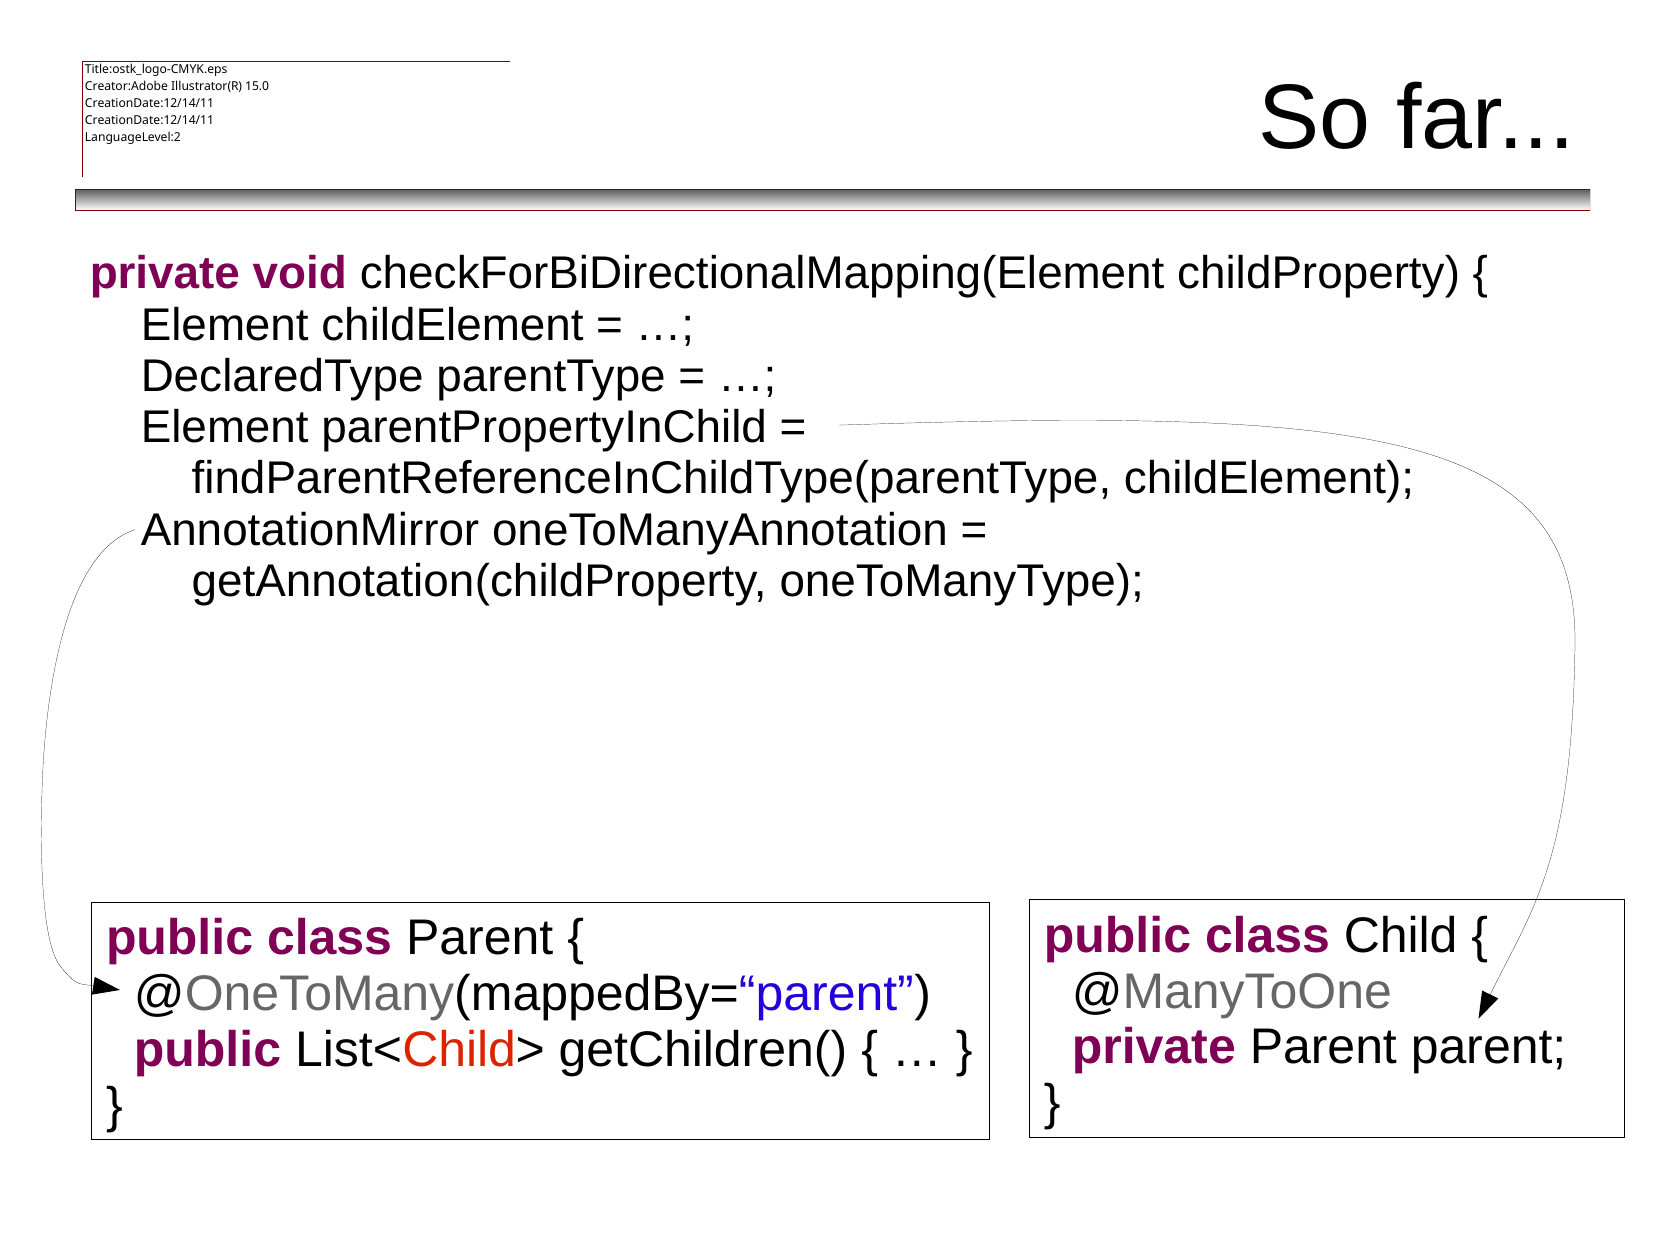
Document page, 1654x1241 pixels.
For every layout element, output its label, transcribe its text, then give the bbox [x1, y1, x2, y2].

text_box public class Child { @ManyToOne private Parent parent; } [1029, 899, 1625, 1138]
title So far... [529, 65, 1576, 169]
text_box public class Parent { @OneToMany(mappedBy=“parent”) public List<Child> getChildren() { … } } [91, 902, 990, 1140]
text_box private void checkForBiDirectionalMapping(Element childProperty) { Element childElement = …; DeclaredType parentType = …; Element parentPropertyInChild = findParentReferenceInChildType(parentType, childElement); AnnotationMirror oneToManyAnnotation = getAnnotation(childProperty, oneToManyType); [75, 240, 1591, 614]
